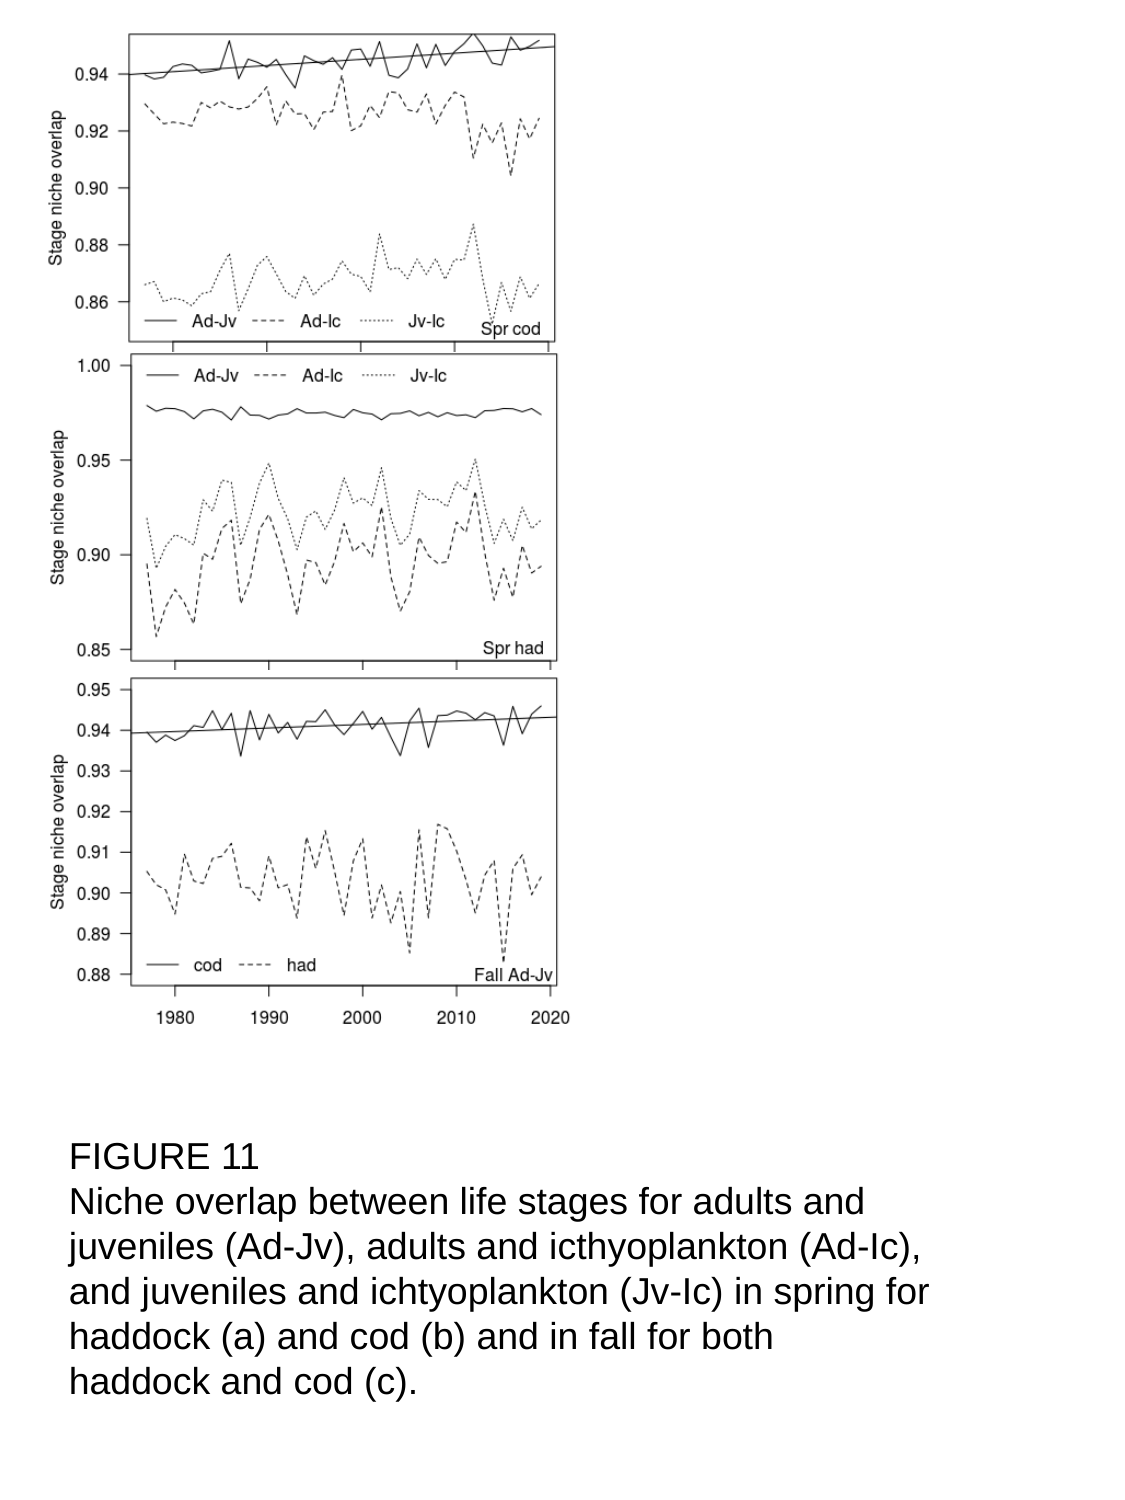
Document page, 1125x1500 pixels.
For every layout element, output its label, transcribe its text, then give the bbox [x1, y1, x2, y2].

picture [43, 33, 572, 1039]
text_box FIGURE 11 Niche overlap between life stages for adults and juveniles (Ad-Jv), adults and icthyoplankton (Ad-Ic), and juveniles and ichtyoplankton (Jv-Ic) in spring for haddock (a) and cod (b) and in fall for both haddock and cod (c). [54, 1124, 945, 1410]
